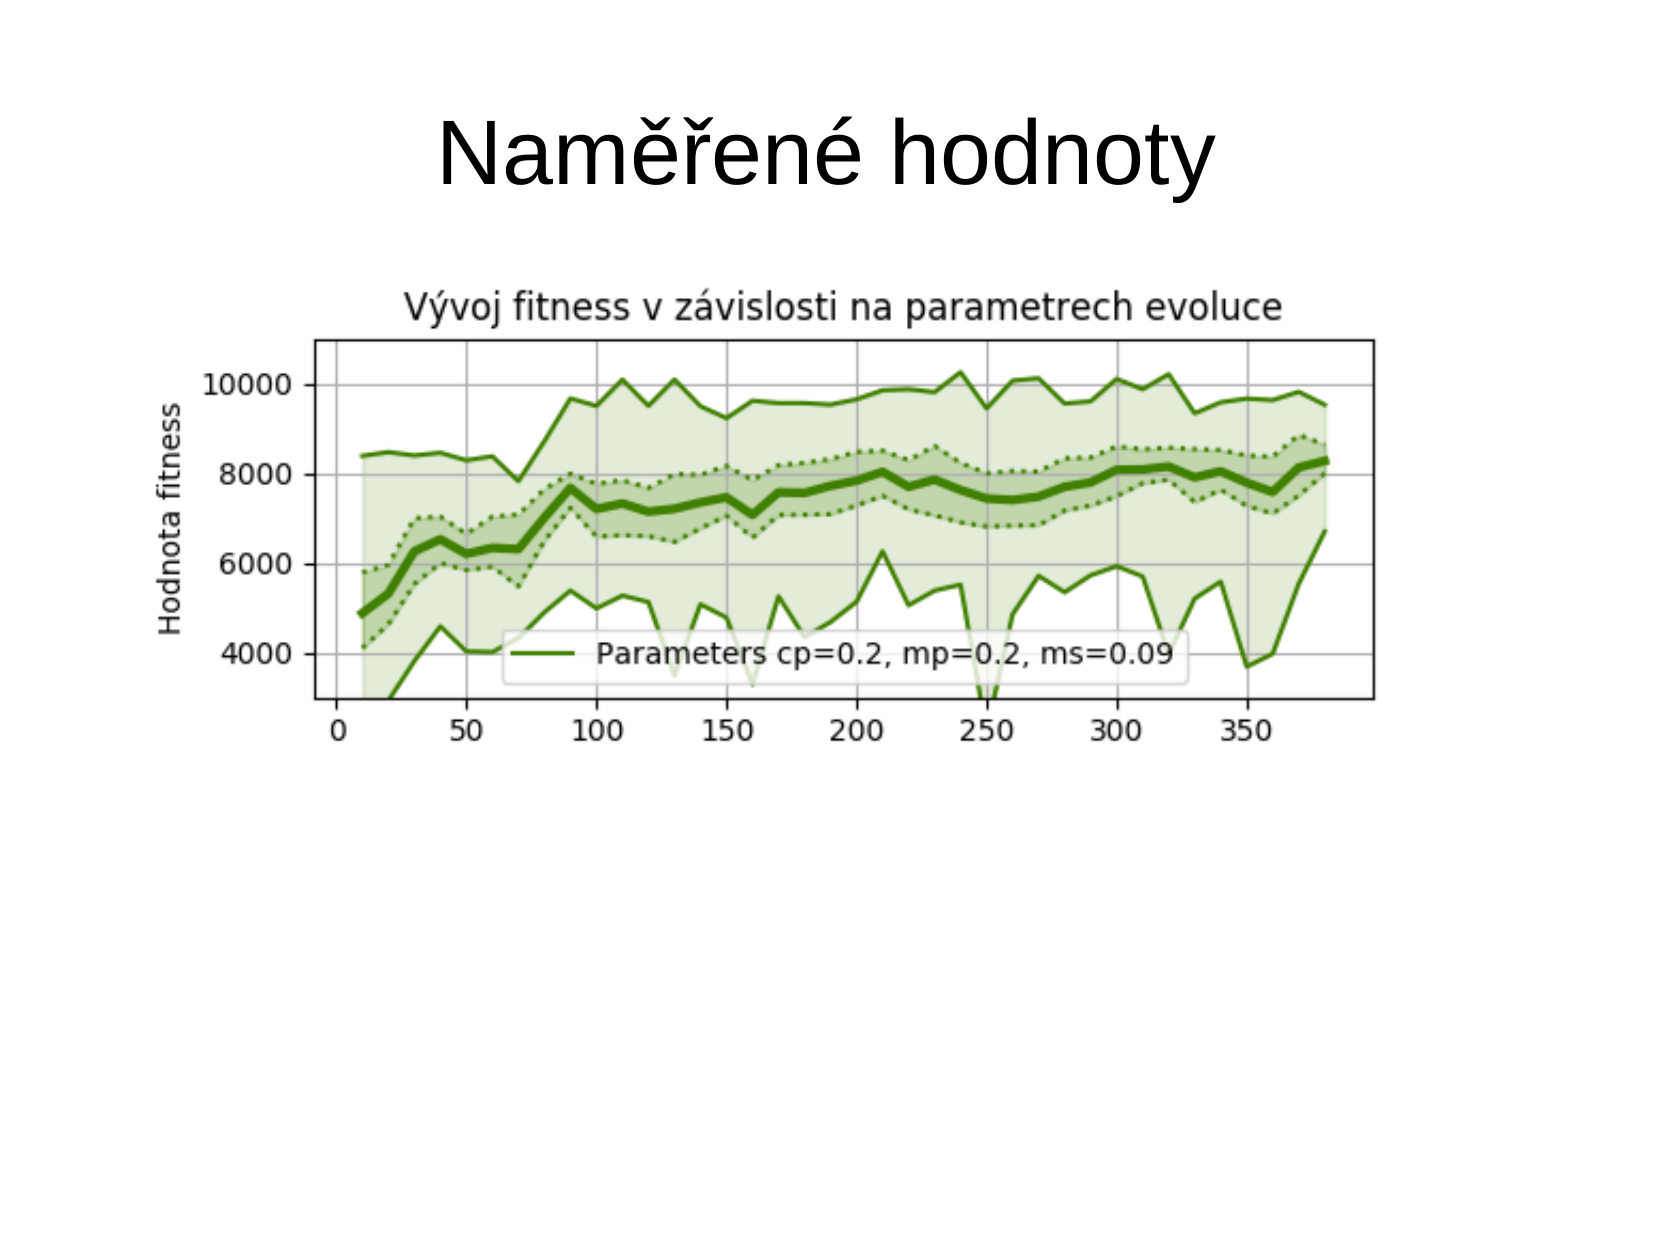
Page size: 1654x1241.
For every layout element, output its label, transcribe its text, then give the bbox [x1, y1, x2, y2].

picture [144, 216, 1510, 1241]
title Naměřené hodnoty [82, 49, 1571, 257]
